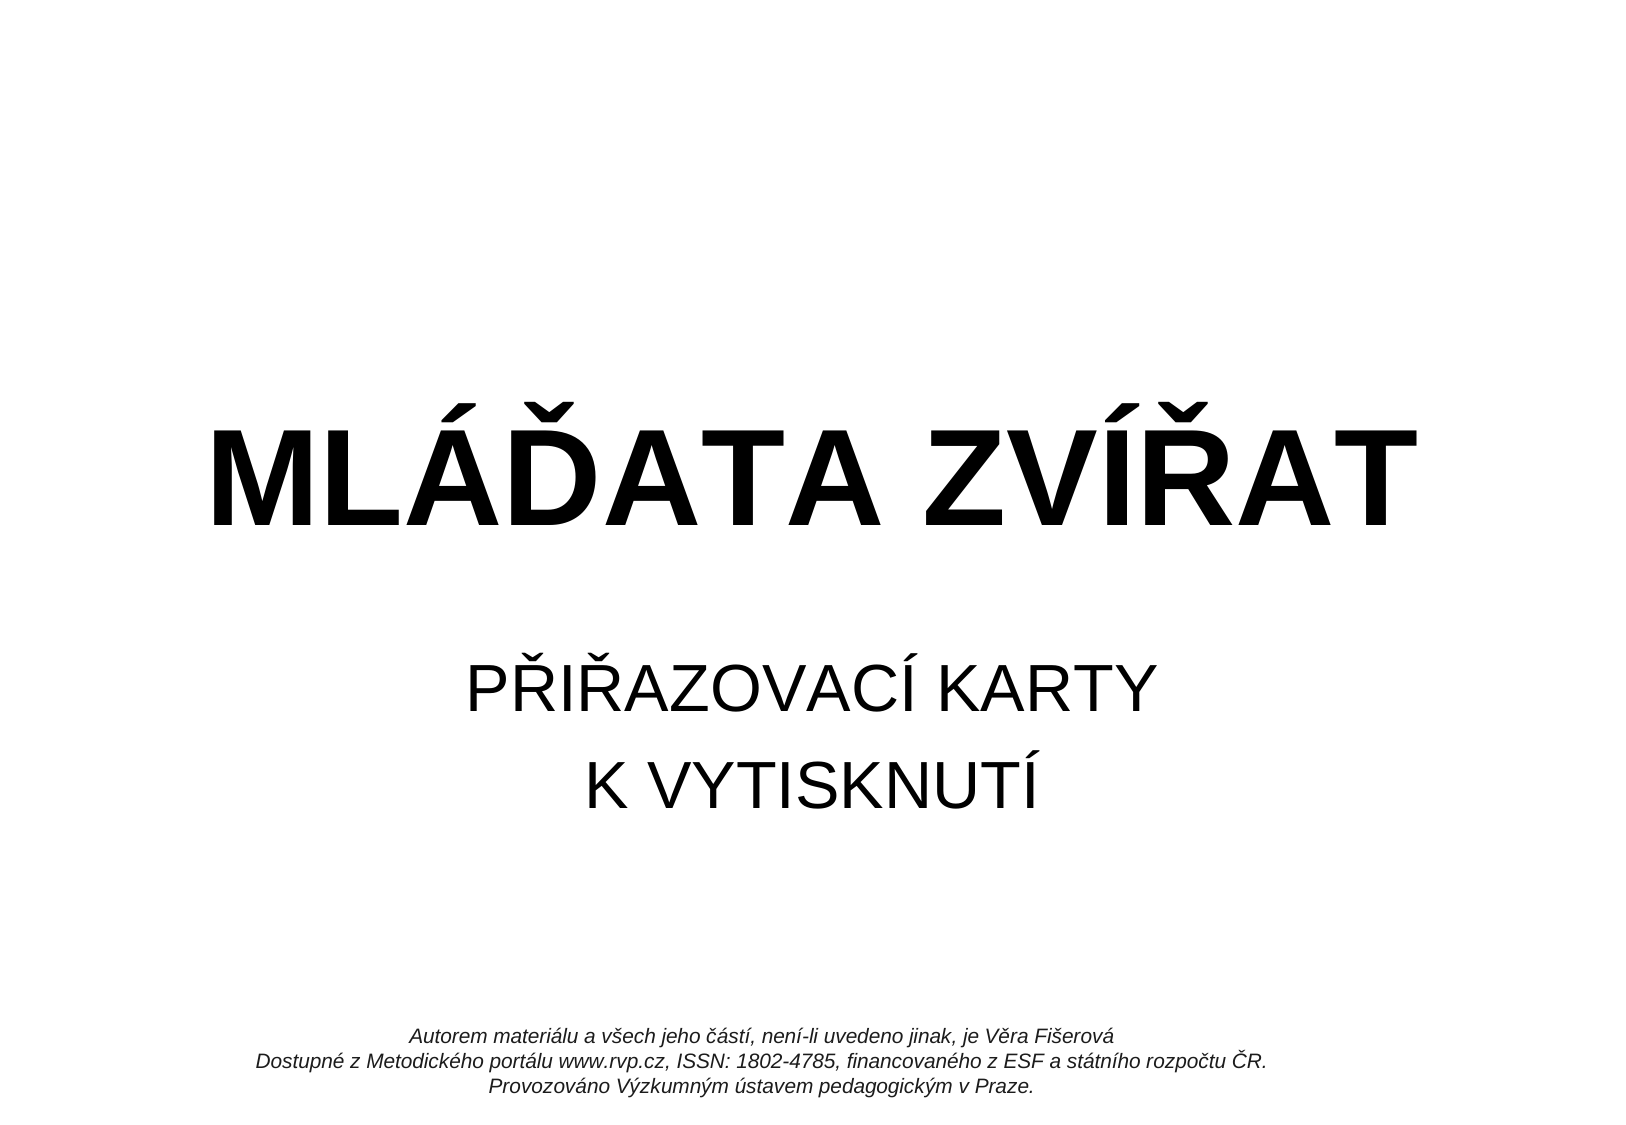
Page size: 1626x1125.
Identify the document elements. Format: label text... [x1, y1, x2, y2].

text_box Autorem materiálu a všech jeho částí, není-li uvedeno jinak, je Věra Fišerová Dostupné z Metodického portálu www.rvp.cz, ISSN: 1802-4785, financovaného z ESF a státního rozpočtu ČR. Provozováno Výzkumným ústavem pedagogickým v Praze. [206, 995, 1317, 1125]
title MLÁĎATA ZVÍŘAT [121, 349, 1504, 591]
text_box PŘIŘAZOVACÍ KARTY K VYTISKNUTÍ [243, 637, 1382, 926]
